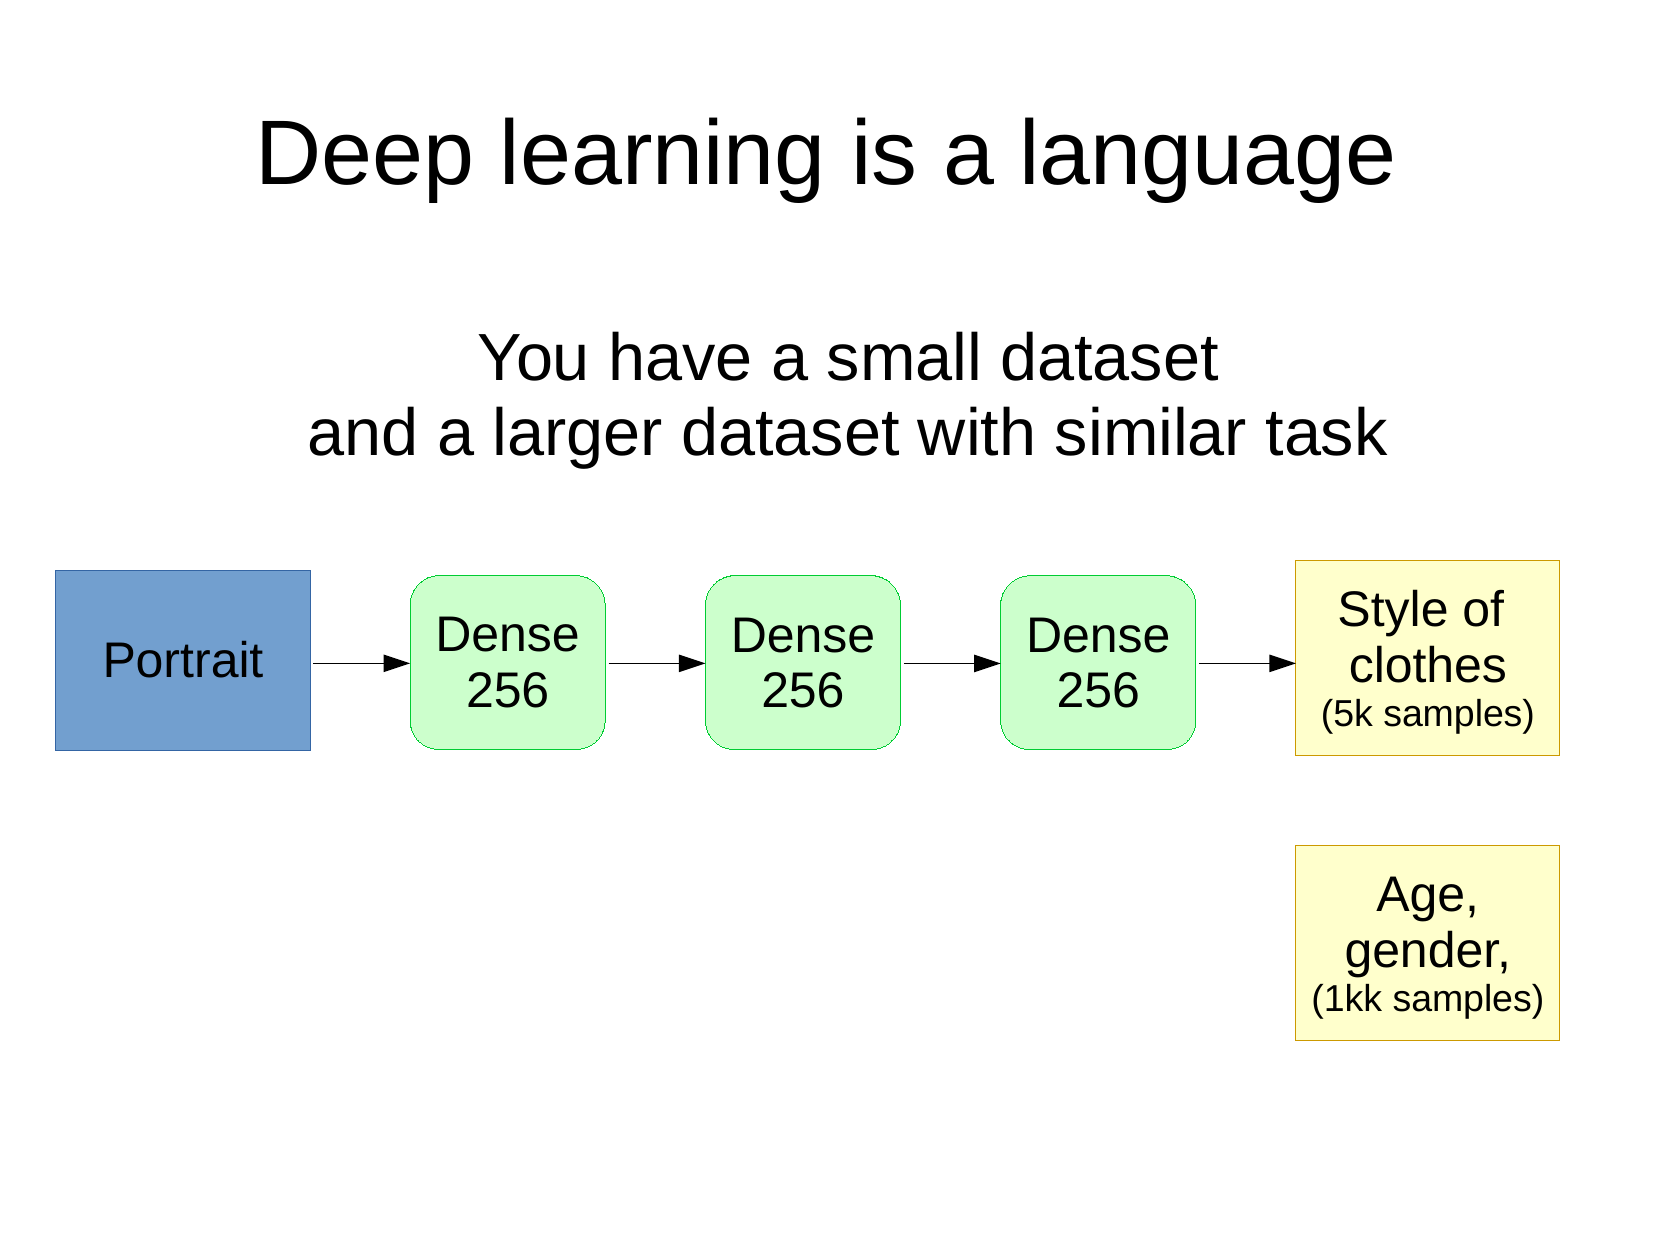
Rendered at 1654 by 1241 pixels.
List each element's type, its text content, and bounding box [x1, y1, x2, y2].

title Deep learning is a language [82, 49, 1571, 257]
text_box Dense 256 [410, 575, 606, 750]
text_box Portrait [55, 570, 311, 751]
text_box You have a small dataset and a larger dataset with similar task [15, 312, 1647, 702]
text_box Dense 256 [1000, 575, 1196, 750]
text_box Age, gender, (1kk samples) [1295, 845, 1560, 1041]
text_box Dense 256 [705, 575, 901, 750]
text_box Style of clothes (5k samples) [1295, 560, 1560, 756]
